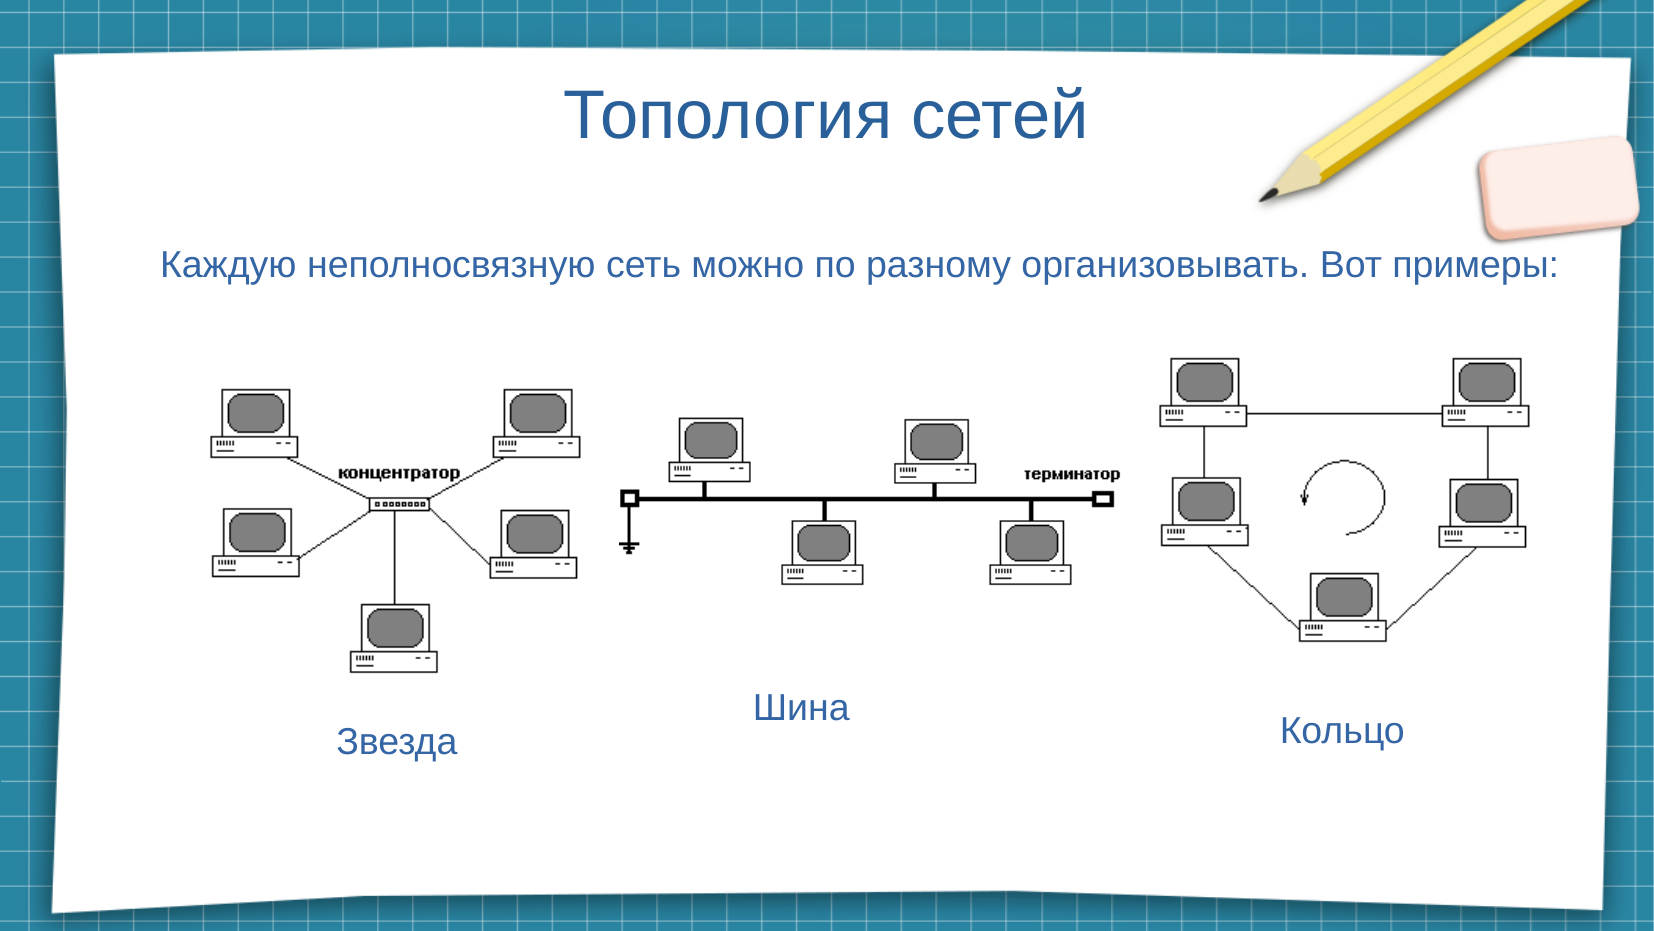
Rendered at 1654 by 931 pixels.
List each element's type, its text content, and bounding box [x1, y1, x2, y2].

text_box Каждую неполносвязную сеть можно по разному организовывать. Вот примеры: [145, 236, 1576, 294]
picture [0, 0, 1654, 931]
title Топология сетей [82, 37, 1571, 193]
text_box Кольцо [1264, 702, 1420, 760]
text_box Звезда [321, 713, 473, 770]
text_box Шина [738, 679, 865, 736]
